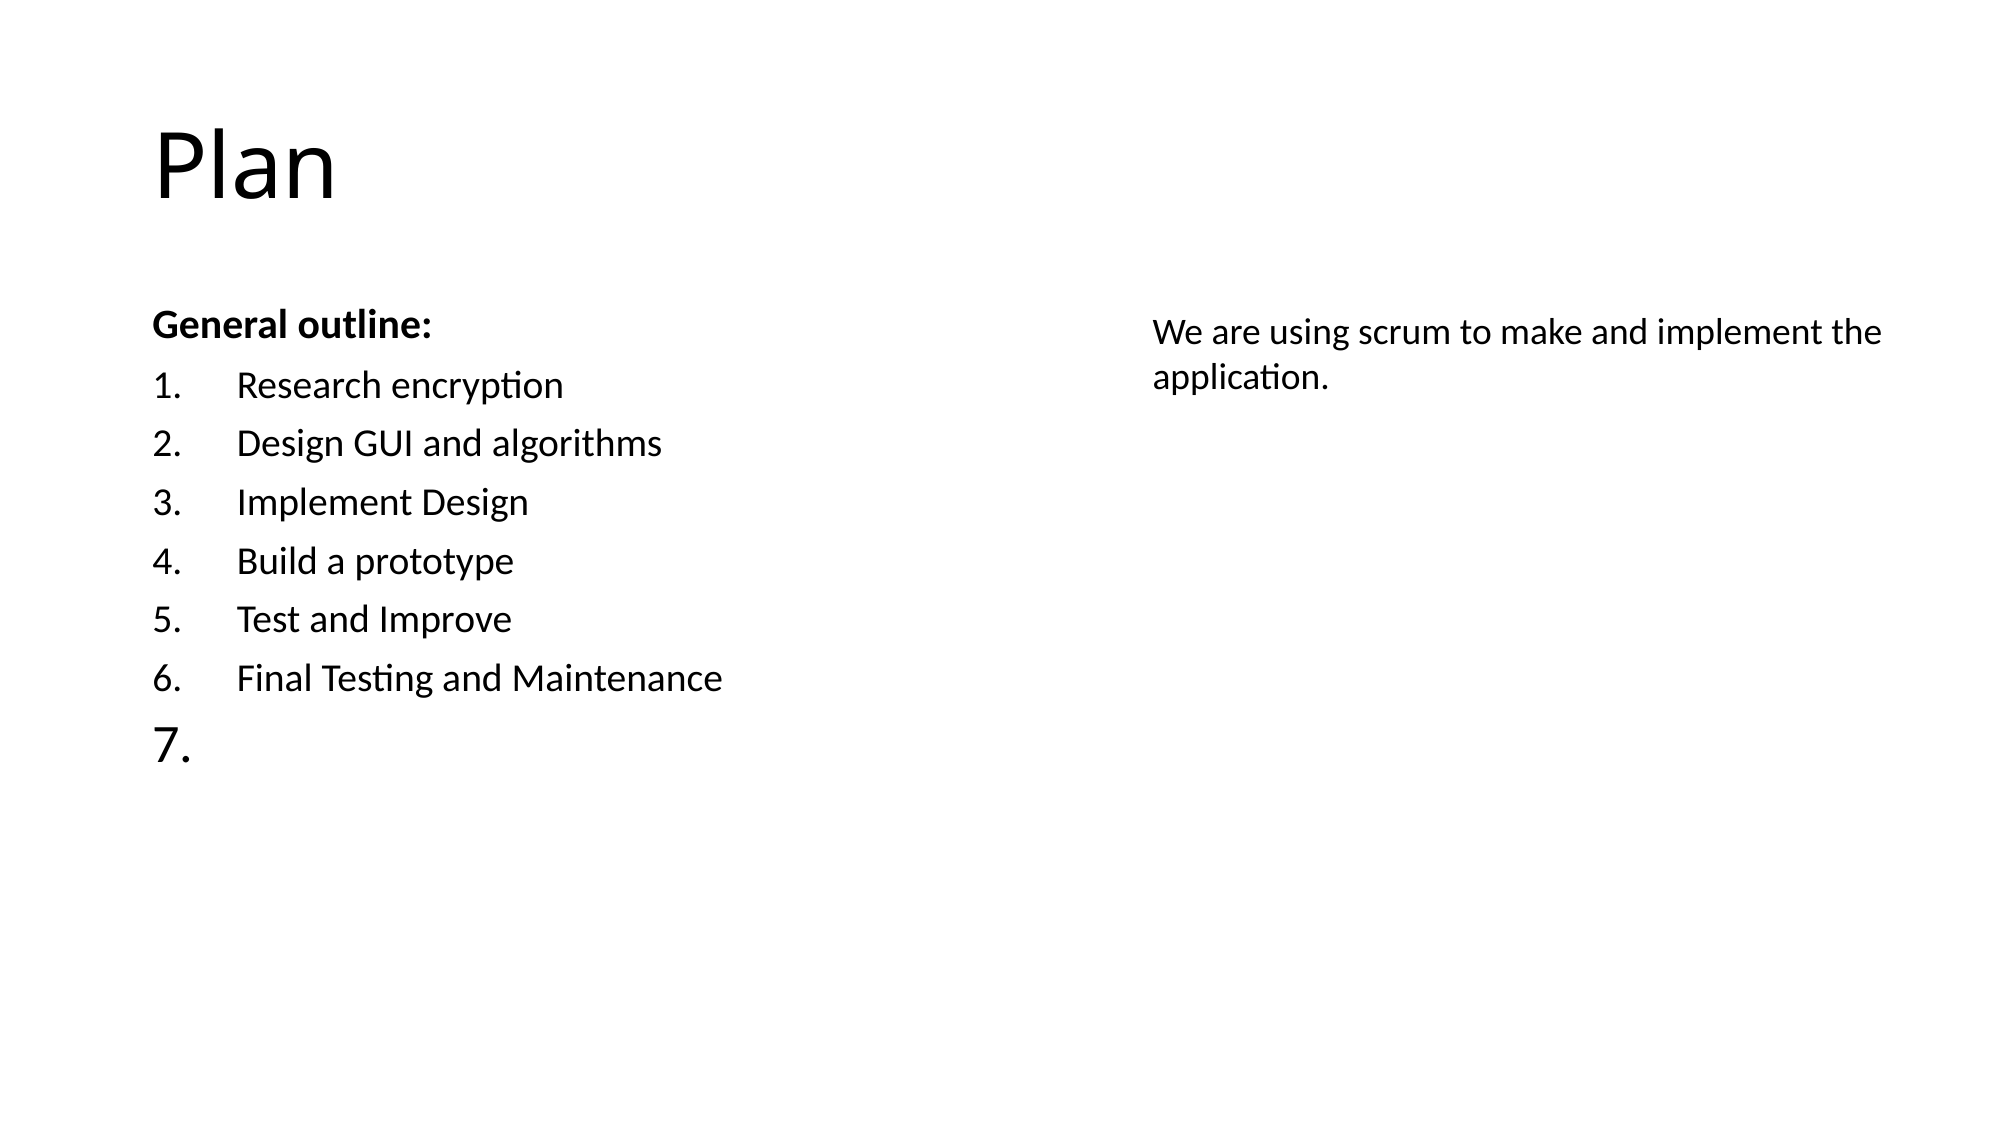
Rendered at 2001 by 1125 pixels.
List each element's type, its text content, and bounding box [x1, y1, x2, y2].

title Plan [137, 59, 1000, 278]
list General outline: Research encryption Design GUI and algorithms Implement Design Build a prototype Test and Improve Final Testing and Maintenance [137, 299, 1000, 723]
text_box We are using scrum to make and implement the application. [1137, 299, 2000, 406]
